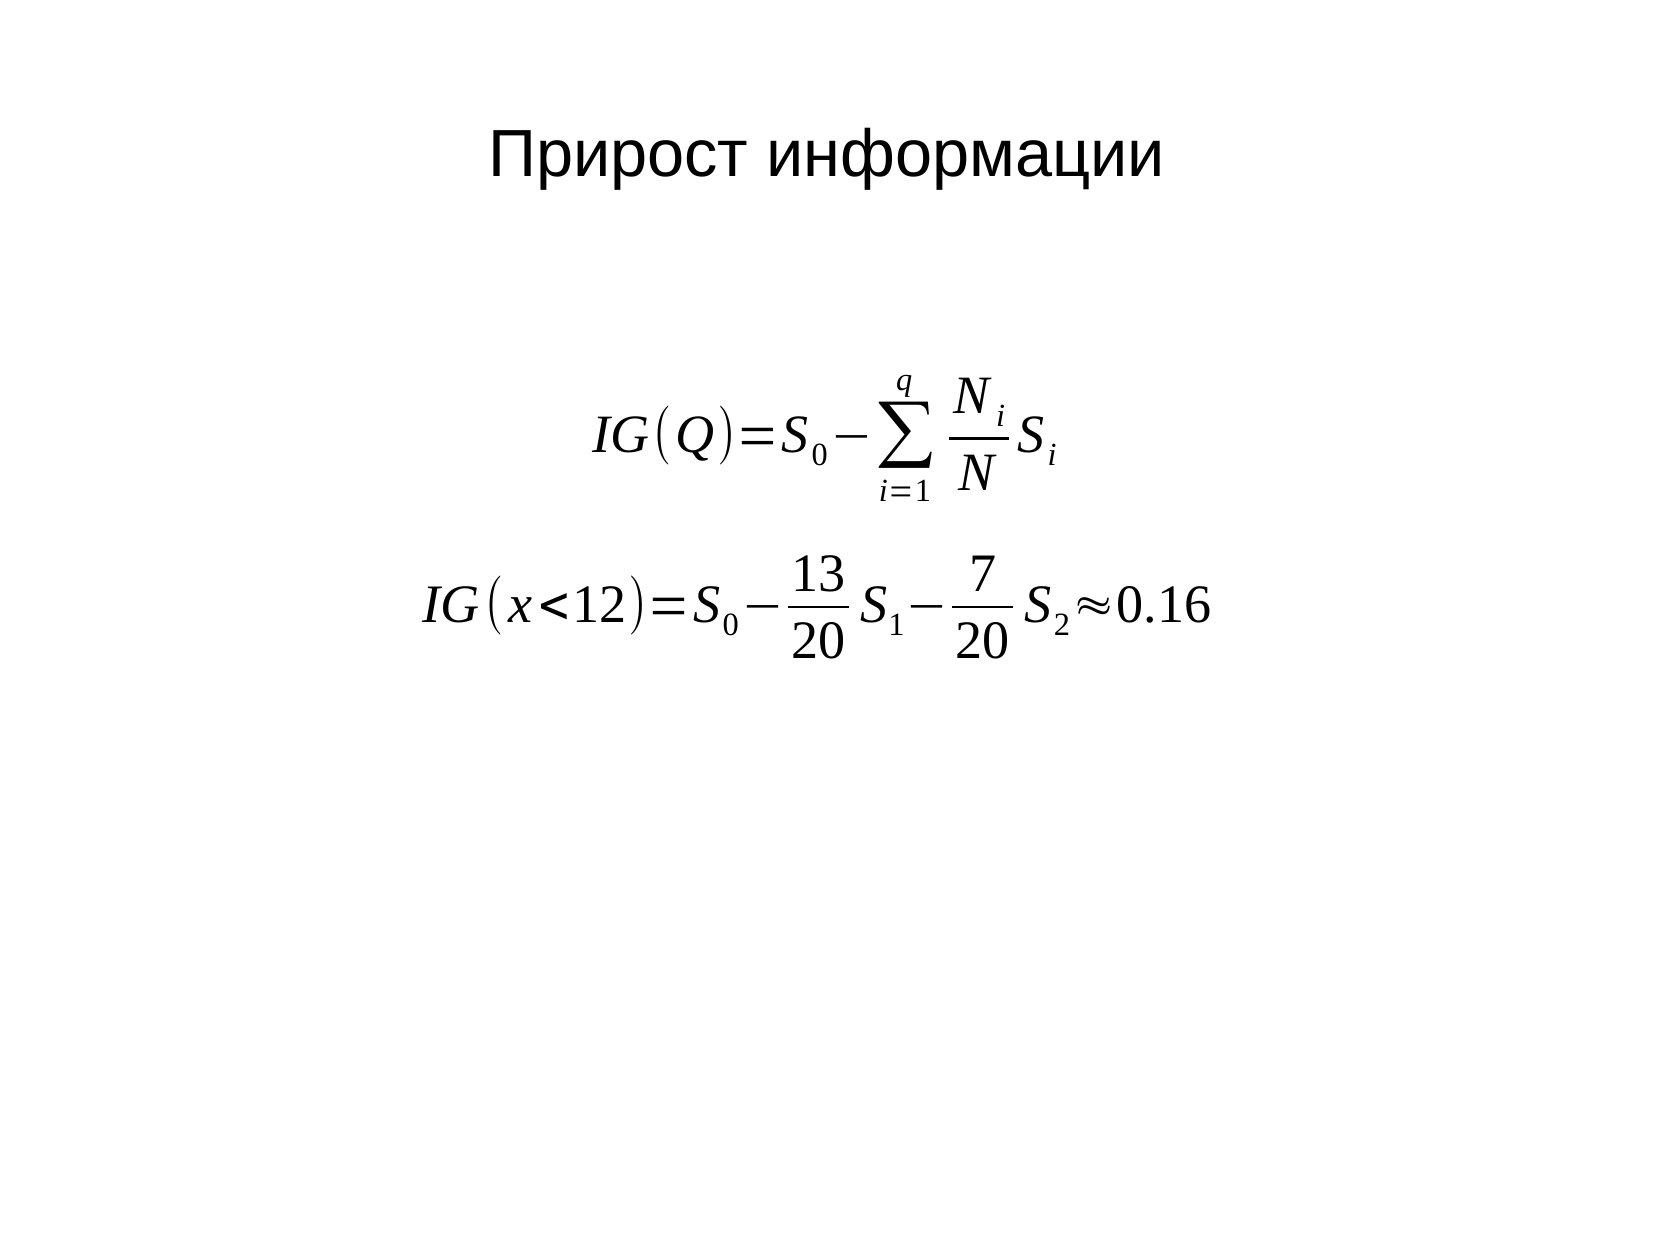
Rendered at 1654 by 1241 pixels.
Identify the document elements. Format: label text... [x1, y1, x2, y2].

chart [583, 362, 1063, 508]
chart [413, 543, 1220, 672]
title Прирост информации [82, 49, 1571, 257]
